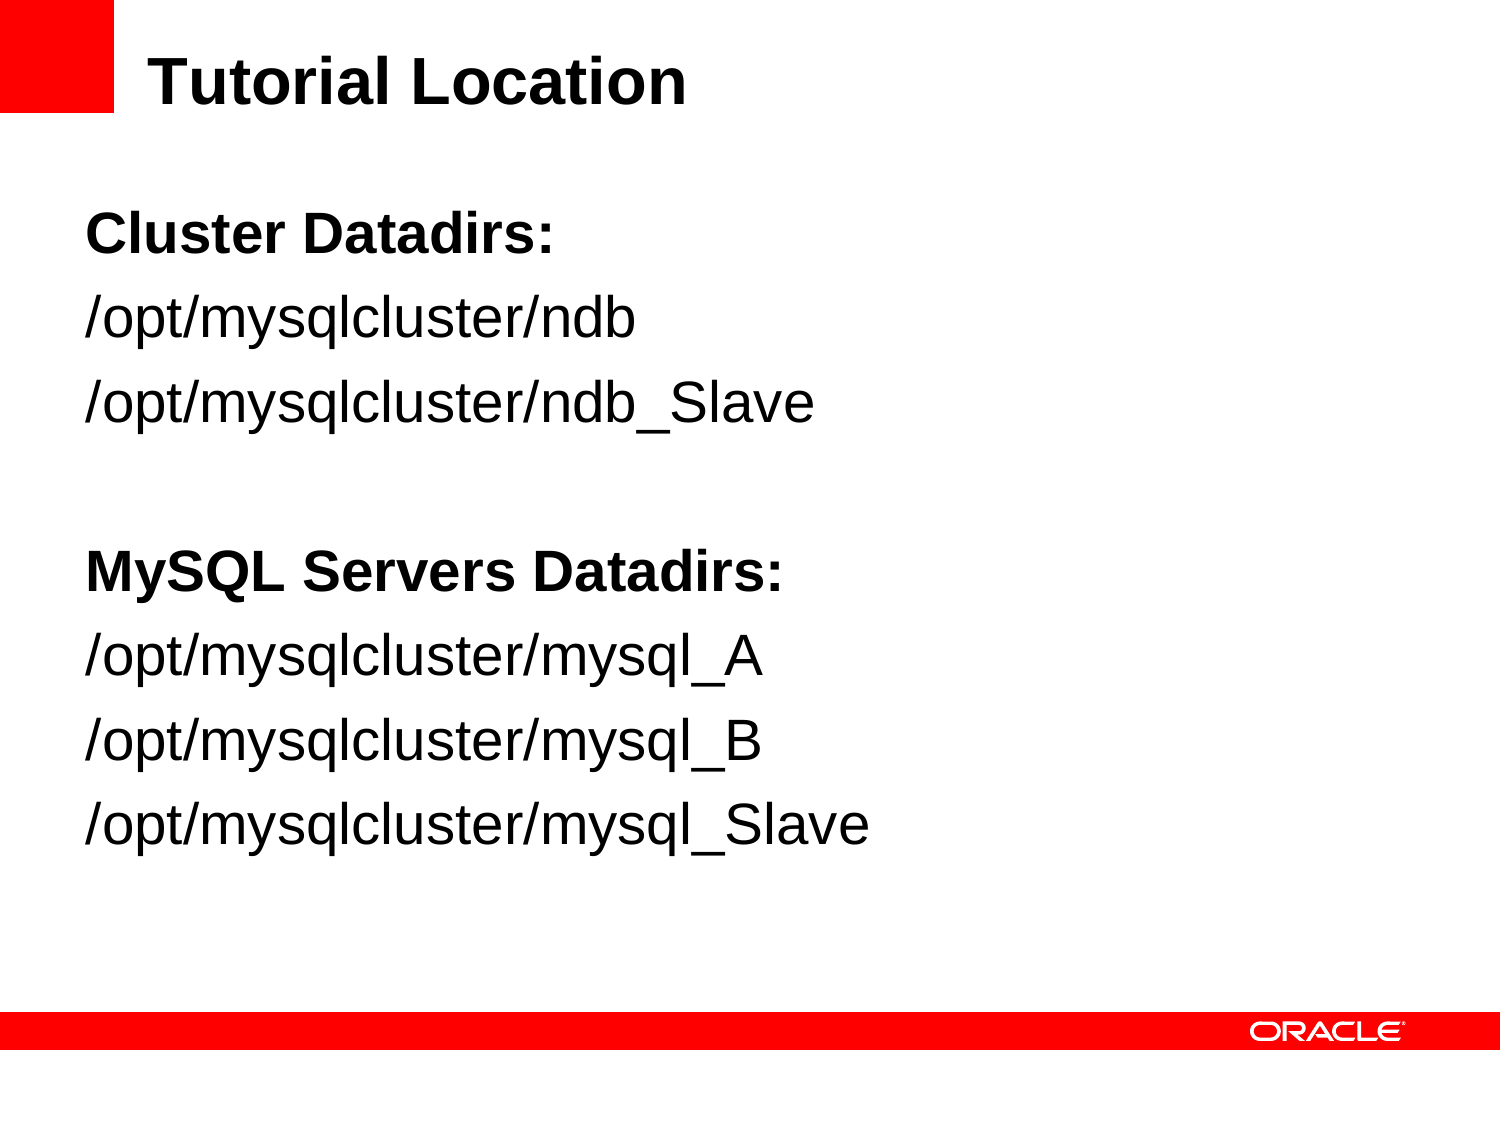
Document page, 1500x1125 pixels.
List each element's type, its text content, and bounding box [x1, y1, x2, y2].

picture [0, 1012, 1500, 1050]
text_box Cluster Datadirs: /opt/mysqlcluster/ndb /opt/mysqlcluster/ndb_Slave MySQL Servers Datadirs: /opt/mysqlcluster/mysql_A /opt/mysqlcluster/mysql_B /opt/mysqlcluster/mysql_Slave [70, 187, 1463, 864]
picture [0, 0, 114, 113]
title Tutorial Location [147, 8, 1392, 119]
